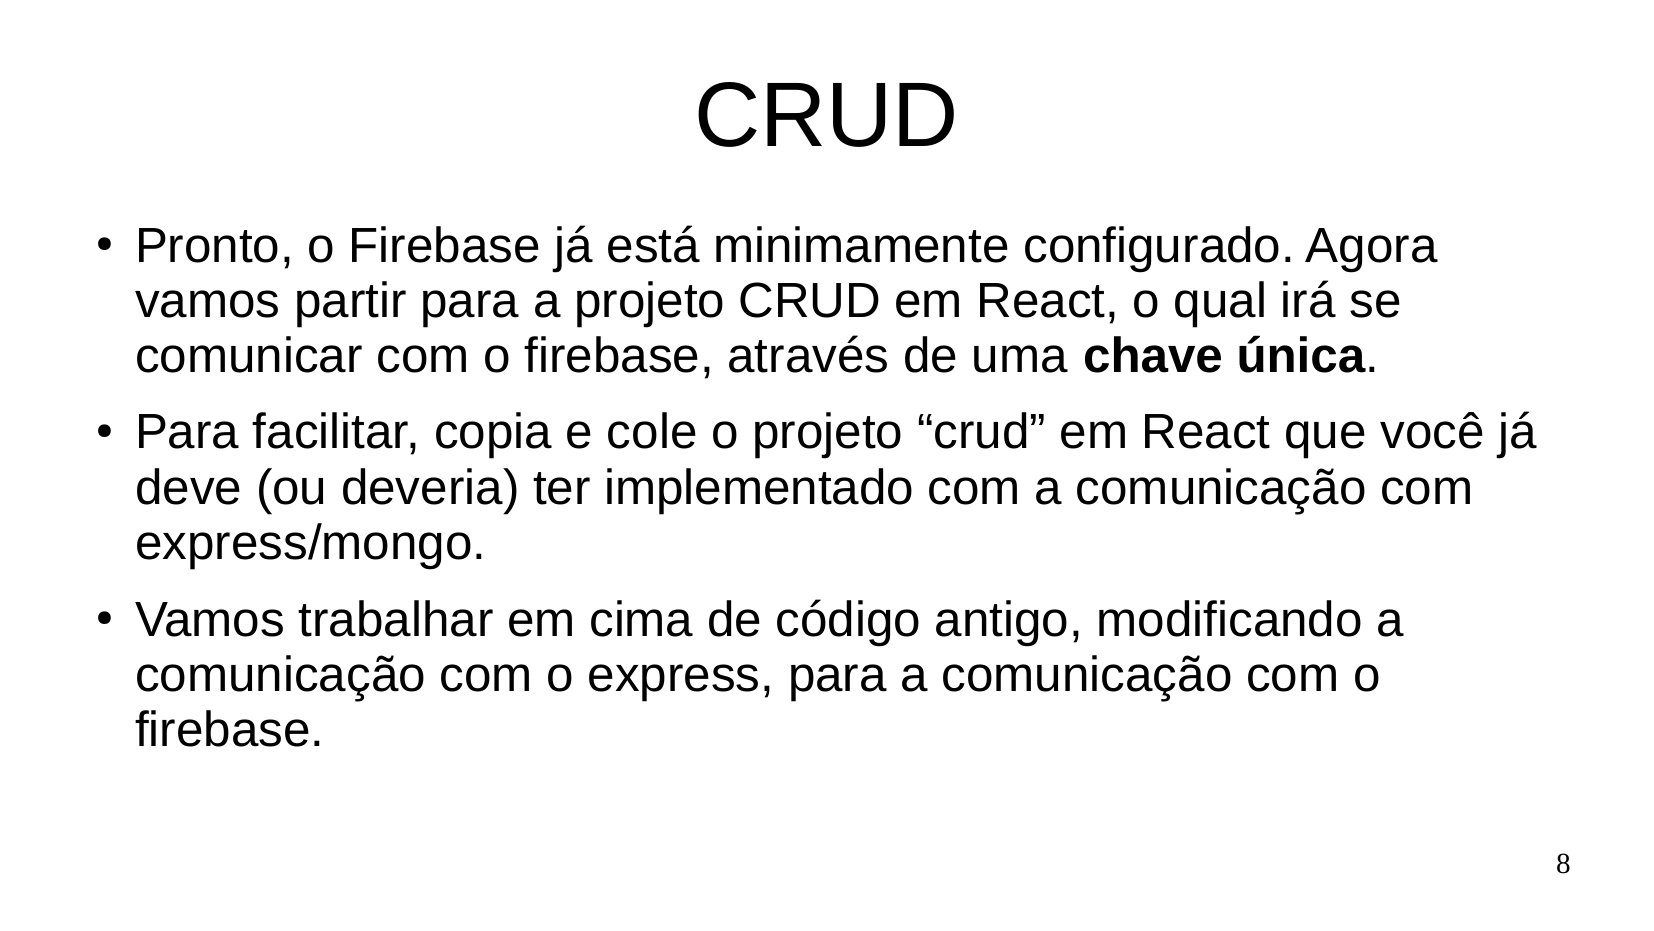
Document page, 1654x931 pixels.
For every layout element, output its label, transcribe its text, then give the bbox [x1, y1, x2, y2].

title CRUD [82, 37, 1571, 193]
list Pronto, o Firebase já está minimamente configurado. Agora vamos partir para a projeto CRUD em React, o qual irá se comunicar com o firebase, através de uma chave única. Para facilitar, copia e cole o projeto “crud” em React que você já deve (ou deveria) ter implementado com a comunicação com express/mongo. Vamos trabalhar em cima de código antigo, modificando a comunicação com o express, para a comunicação com o firebase. [82, 217, 1571, 758]
